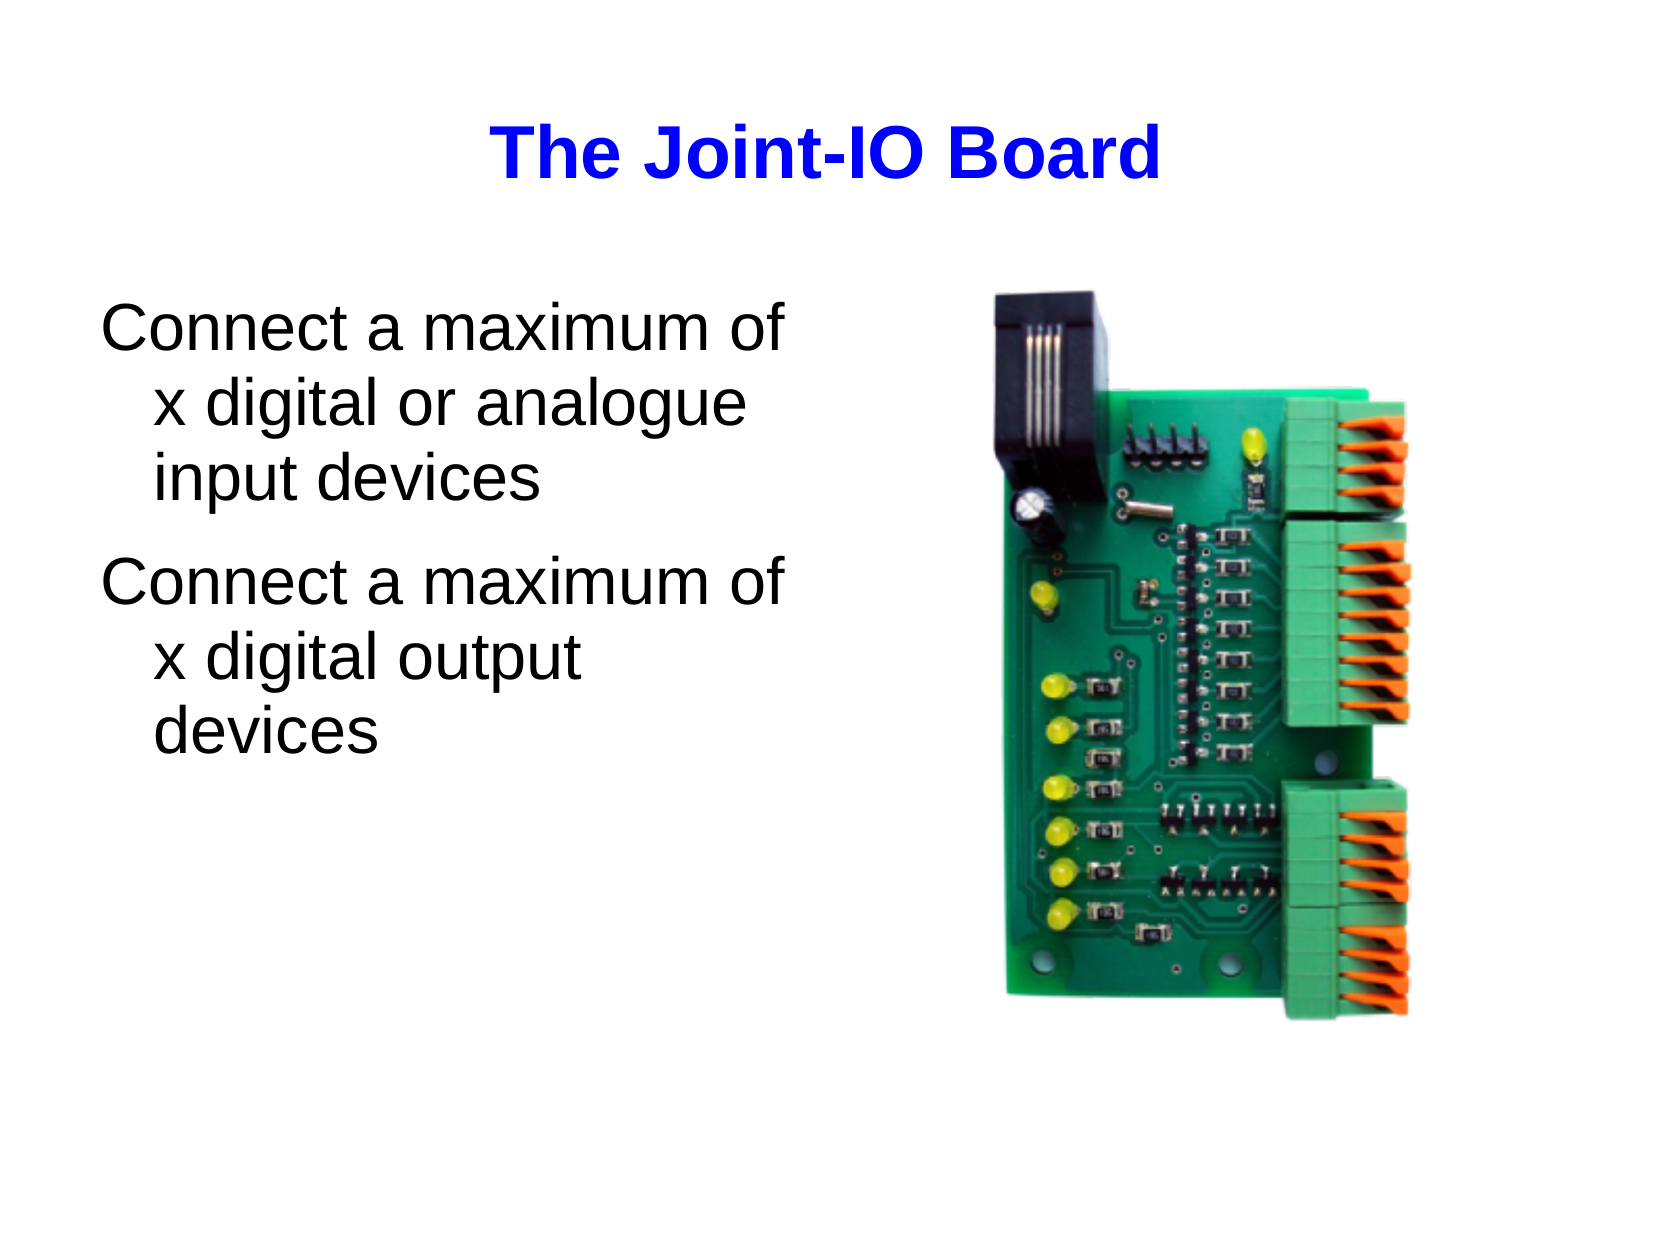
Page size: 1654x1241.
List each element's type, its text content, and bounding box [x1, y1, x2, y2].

picture [974, 259, 1446, 1093]
title The Joint-IO Board [82, 56, 1571, 250]
list Connect a maximum of x digital or analogue input devices Connect a maximum of x digital output devices [82, 290, 798, 1094]
